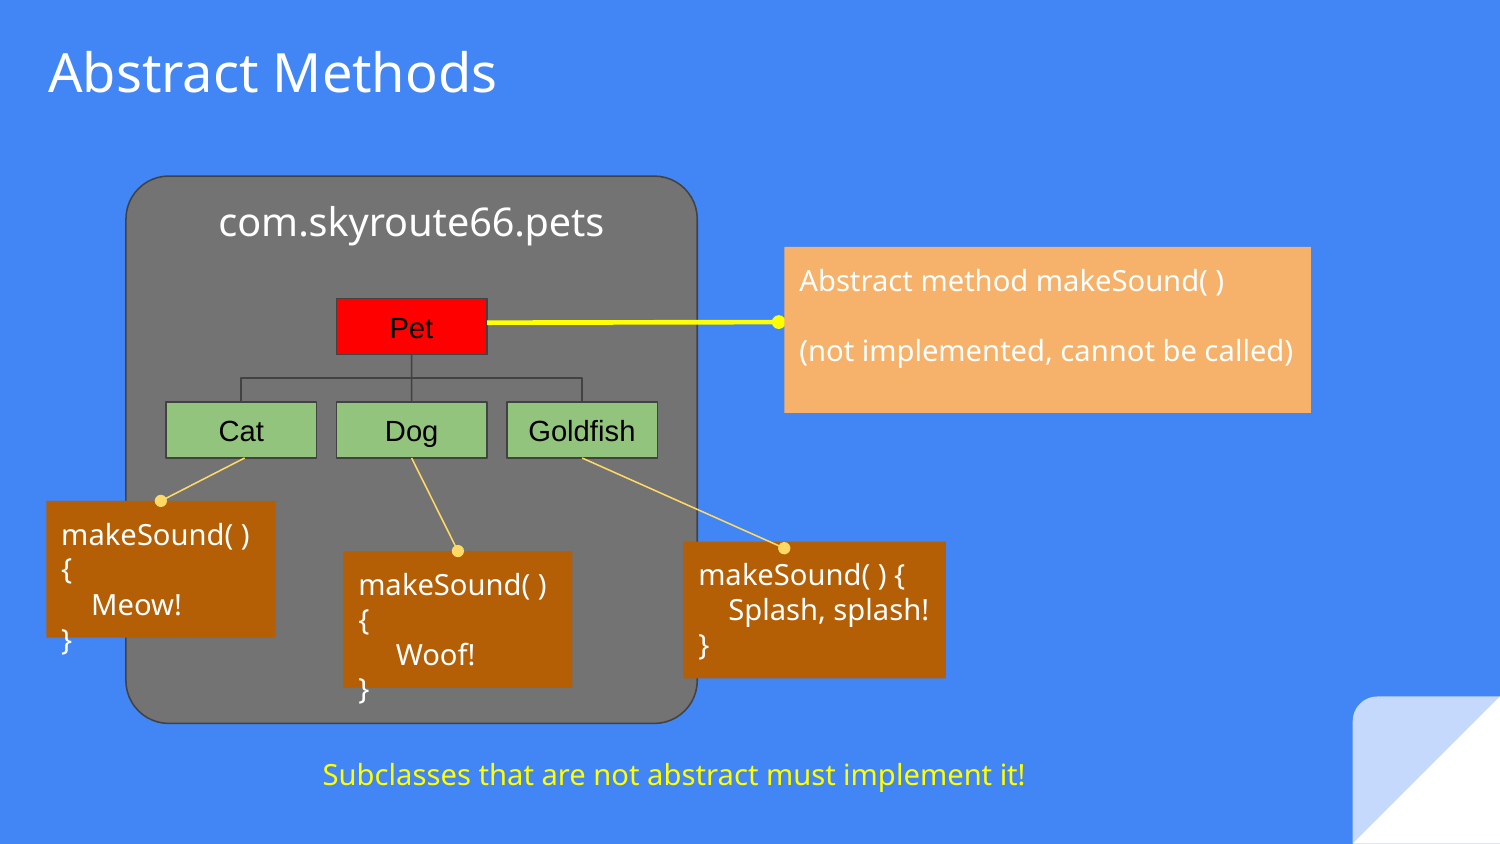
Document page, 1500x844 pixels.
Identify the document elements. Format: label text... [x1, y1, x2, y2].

text_box Abstract method makeSound( ) (not implemented, cannot be called) [784, 246, 1311, 413]
text_box [125, 379, 698, 724]
text_box Subclasses that are not abstract must implement it! [307, 741, 1297, 805]
text_box [142, 176, 681, 185]
text_box Dog [336, 401, 487, 458]
text_box Pet [336, 298, 487, 355]
text_box [413, 325, 698, 508]
text_box makeSound( ) { Splash, splash! } [683, 541, 946, 679]
text_box Goldfish [506, 401, 658, 458]
title Abstract Methods [33, 36, 1452, 119]
text_box Cat [165, 401, 317, 458]
text_box makeSound( ) { Woof! } [343, 551, 573, 688]
text_box com.skyroute66.pets [133, 185, 690, 256]
text_box makeSound( ) { Meow! } [46, 500, 276, 638]
text_box [125, 195, 698, 500]
